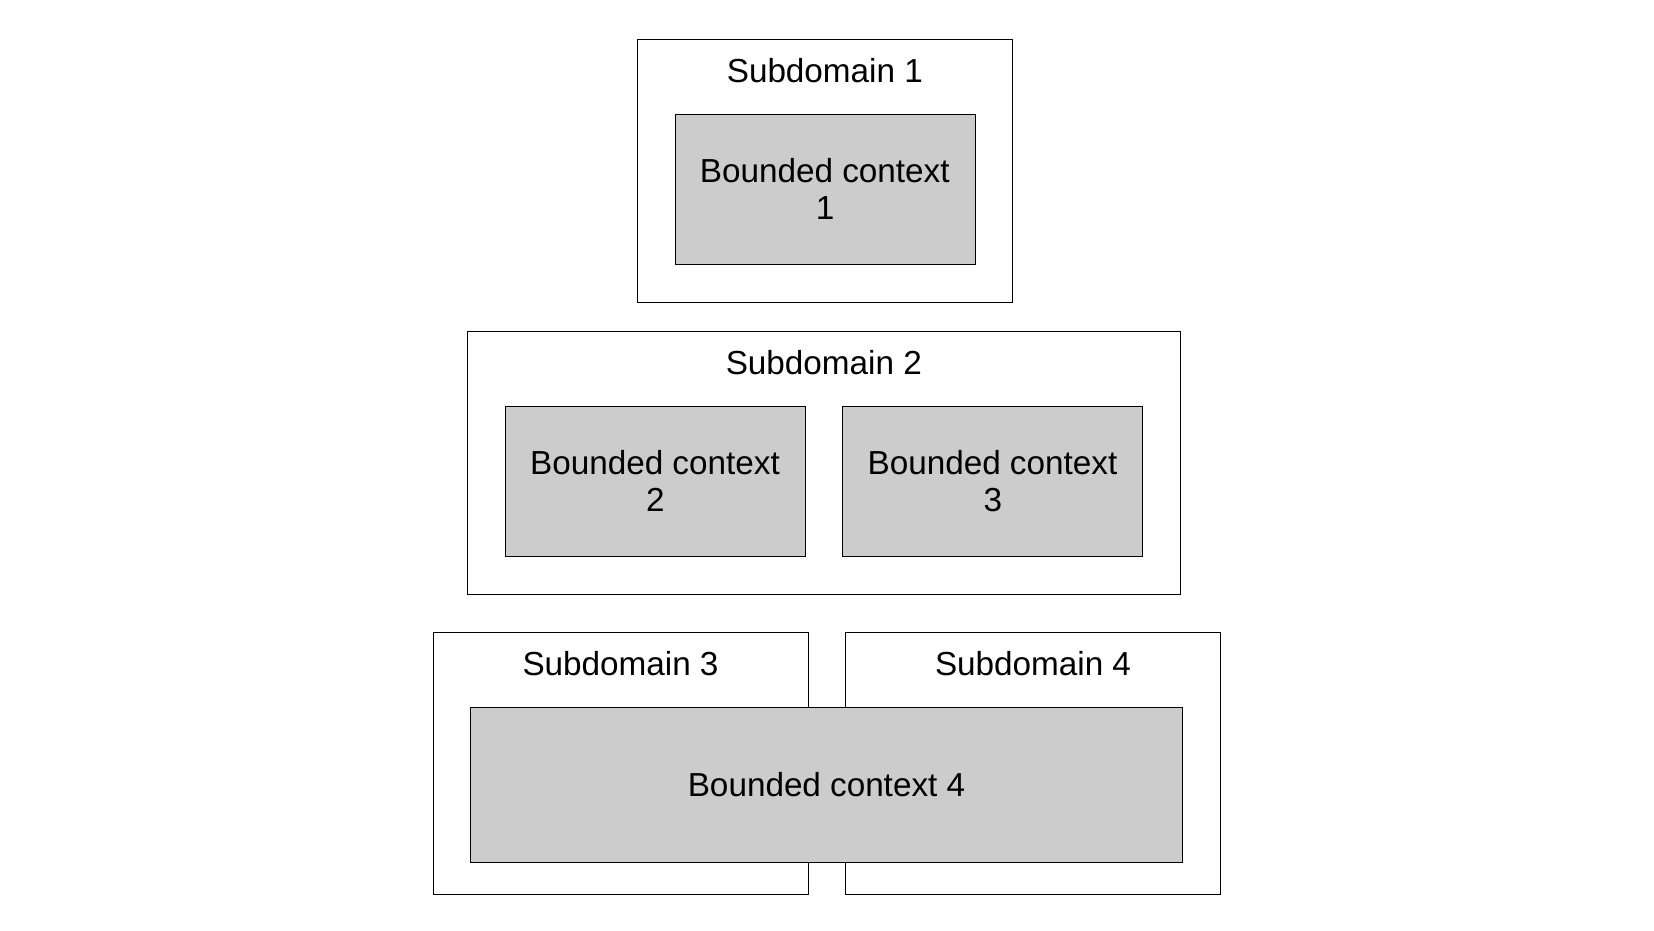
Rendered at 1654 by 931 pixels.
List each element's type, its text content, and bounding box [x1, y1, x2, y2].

text_box Subdomain 2 [467, 331, 1181, 595]
text_box Subdomain 3 [433, 632, 809, 895]
text_box Subdomain 4 [845, 632, 1221, 895]
text_box [375, 0, 1276, 931]
text_box Bounded context 2 [505, 406, 806, 557]
text_box Bounded context 3 [842, 406, 1143, 557]
text_box Bounded context 1 [675, 114, 976, 265]
text_box Bounded context 4 [470, 707, 1183, 863]
text_box Subdomain 1 [637, 39, 1013, 303]
